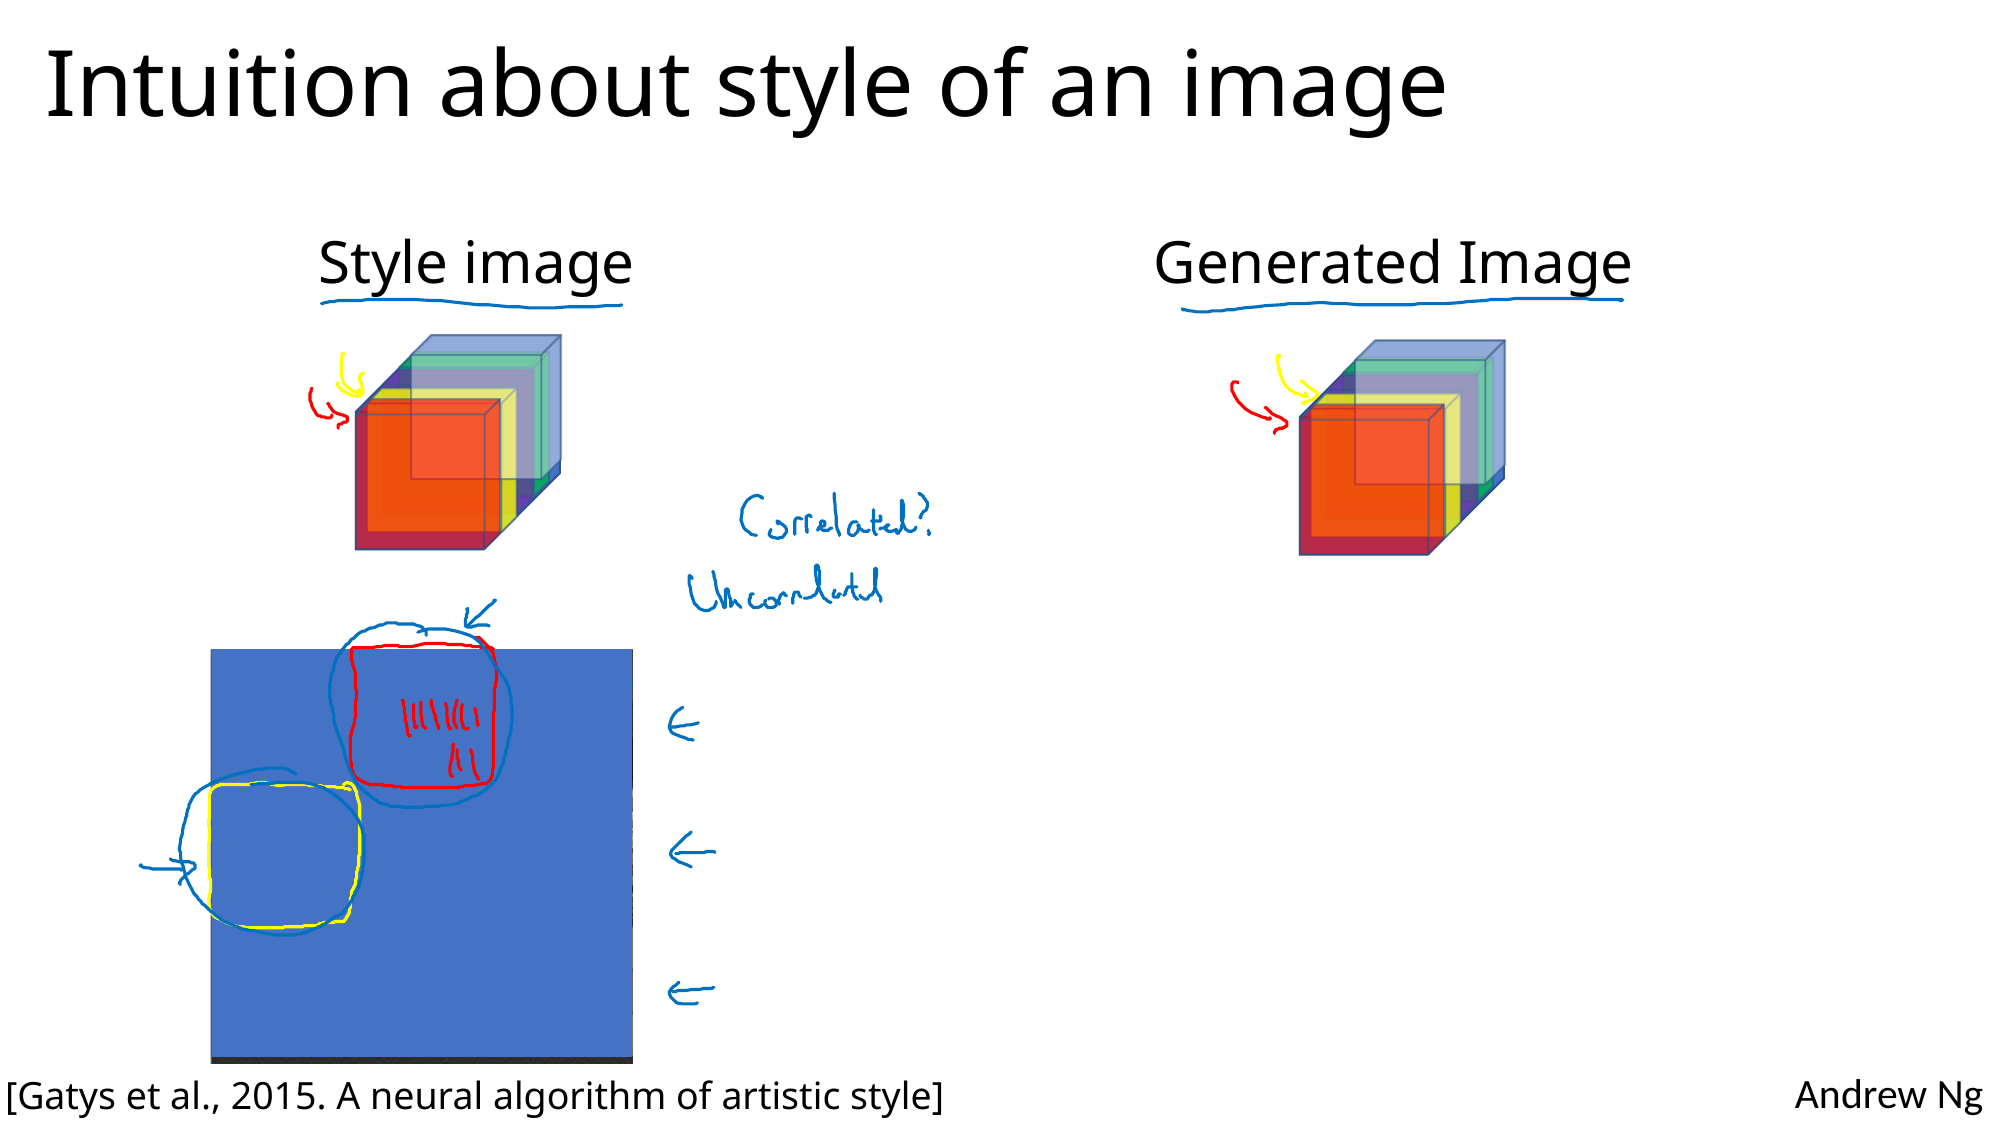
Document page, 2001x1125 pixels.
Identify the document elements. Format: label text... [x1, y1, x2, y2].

text_box Style image [303, 217, 655, 294]
table_cell [352, 1009, 492, 1057]
table_cell [492, 1009, 632, 1057]
picture [136, 294, 1628, 1064]
text_box Generated Image [1138, 217, 1642, 304]
title Intuition about style of an image [30, 29, 2000, 248]
table_cell [212, 1009, 352, 1057]
text_box [Gatys et al., 2015. A neural algorithm of artistic style] [0, 1064, 989, 1125]
